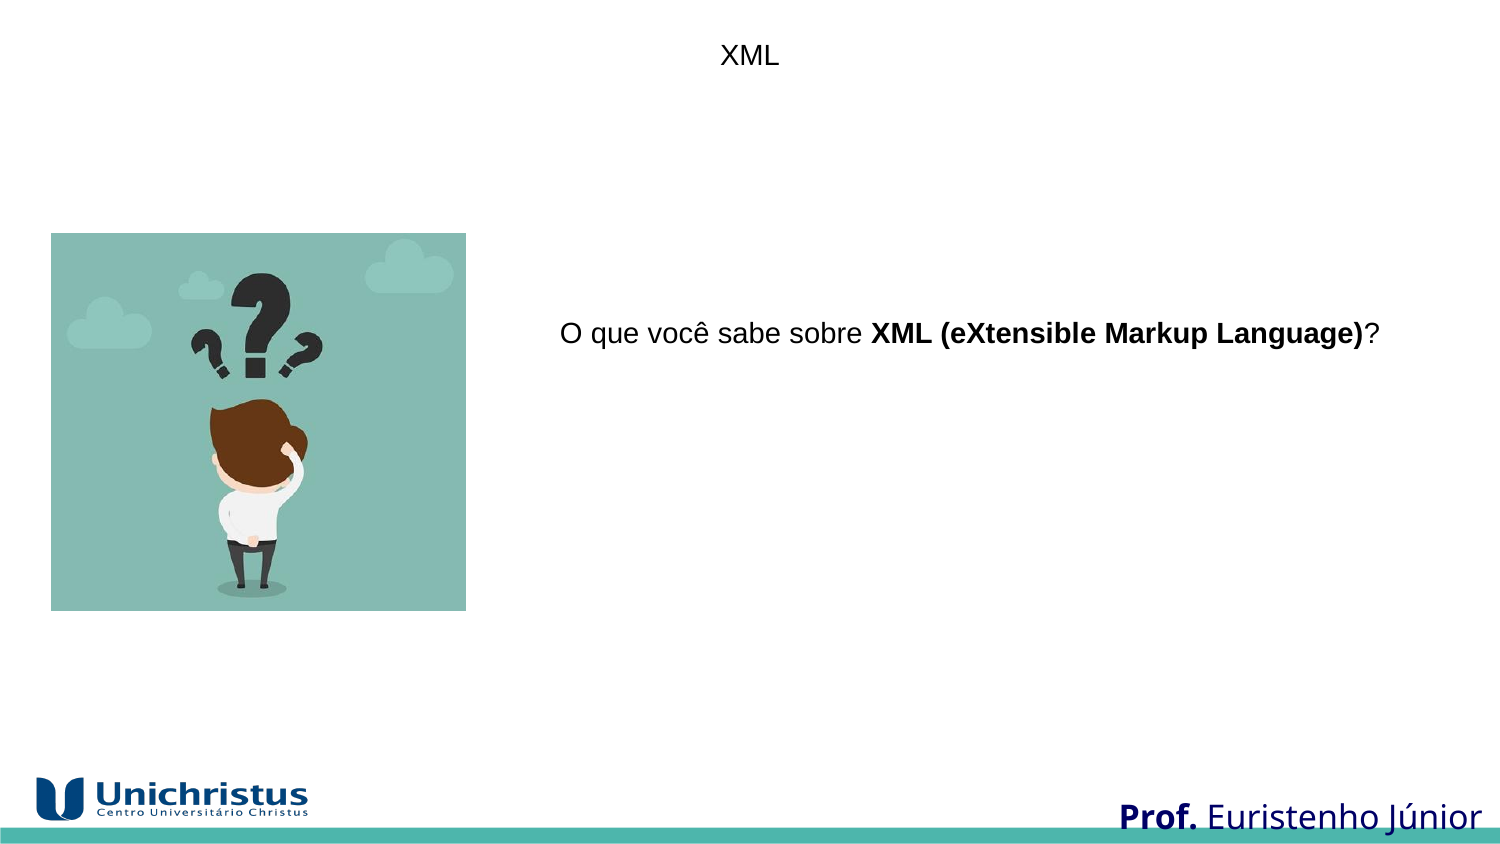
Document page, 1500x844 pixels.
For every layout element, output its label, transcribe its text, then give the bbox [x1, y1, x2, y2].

list O que você sabe sobre XML (eXtensible Markup Language)? [544, 152, 1449, 750]
picture [32, 775, 312, 822]
picture [51, 233, 466, 611]
title XML [51, 20, 1449, 137]
